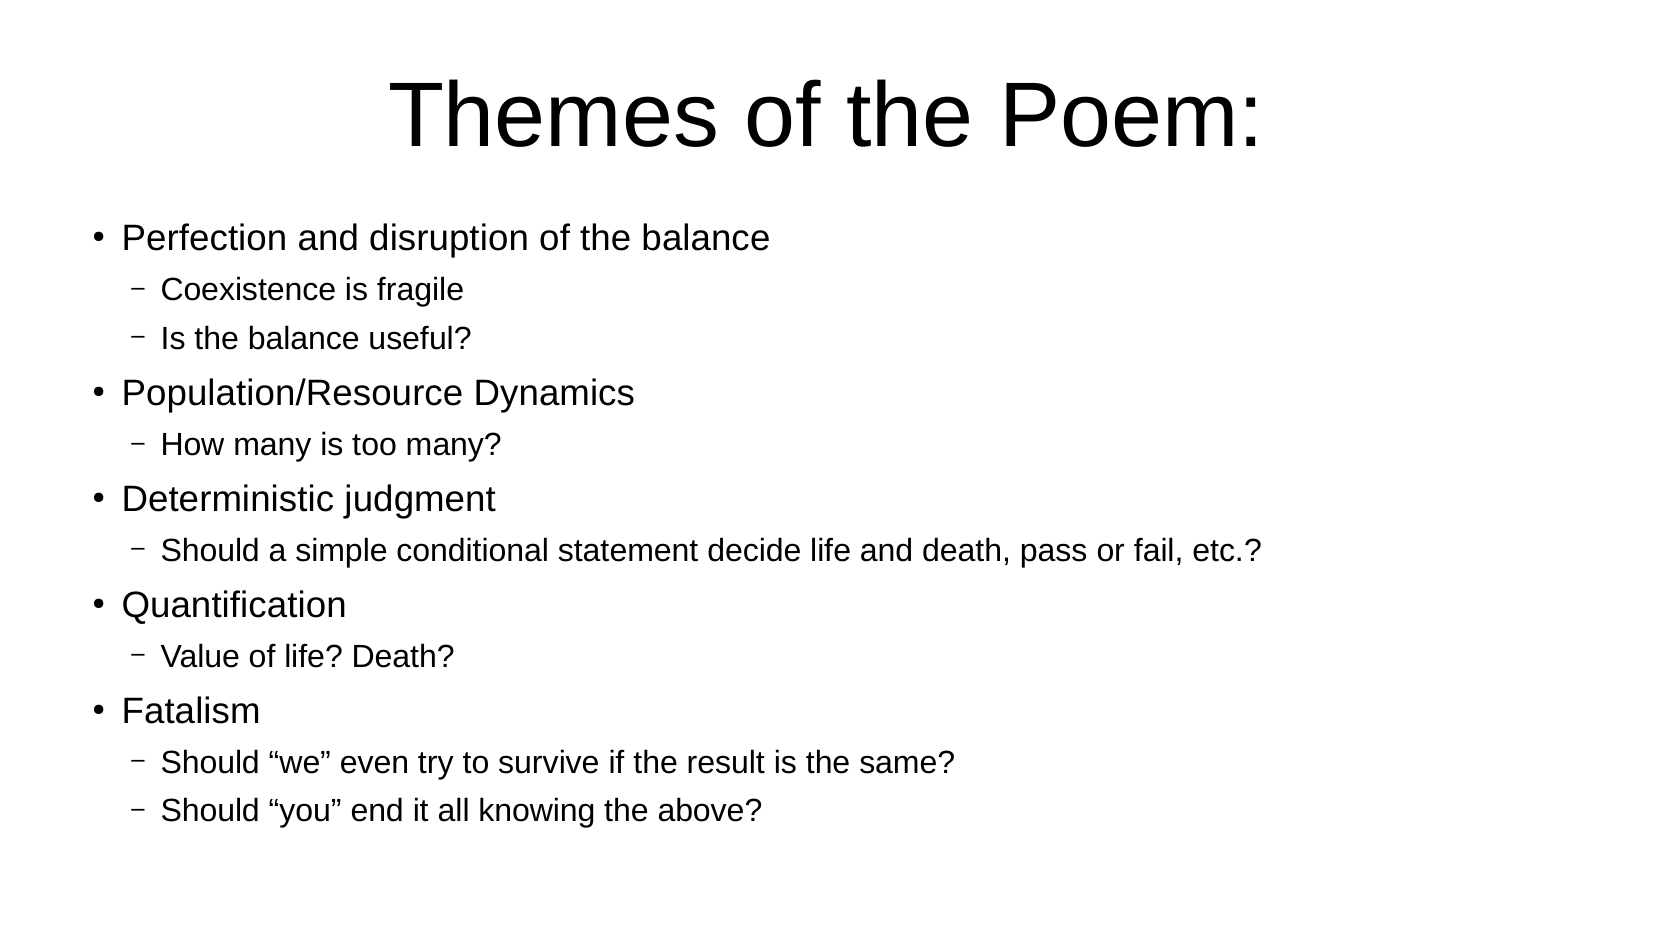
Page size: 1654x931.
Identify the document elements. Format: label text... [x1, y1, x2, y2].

list Perfection and disruption of the balance Coexistence is fragile Is the balance useful? Population/Resource Dynamics How many is too many? Deterministic judgment Should a simple conditional statement decide life and death, pass or fail, etc.? Quantification Value of life? Death? Fatalism Should “we” even try to survive if the result is the same? Should “you” end it all knowing the above? [82, 217, 1571, 841]
title Themes of the Poem: [82, 37, 1571, 193]
